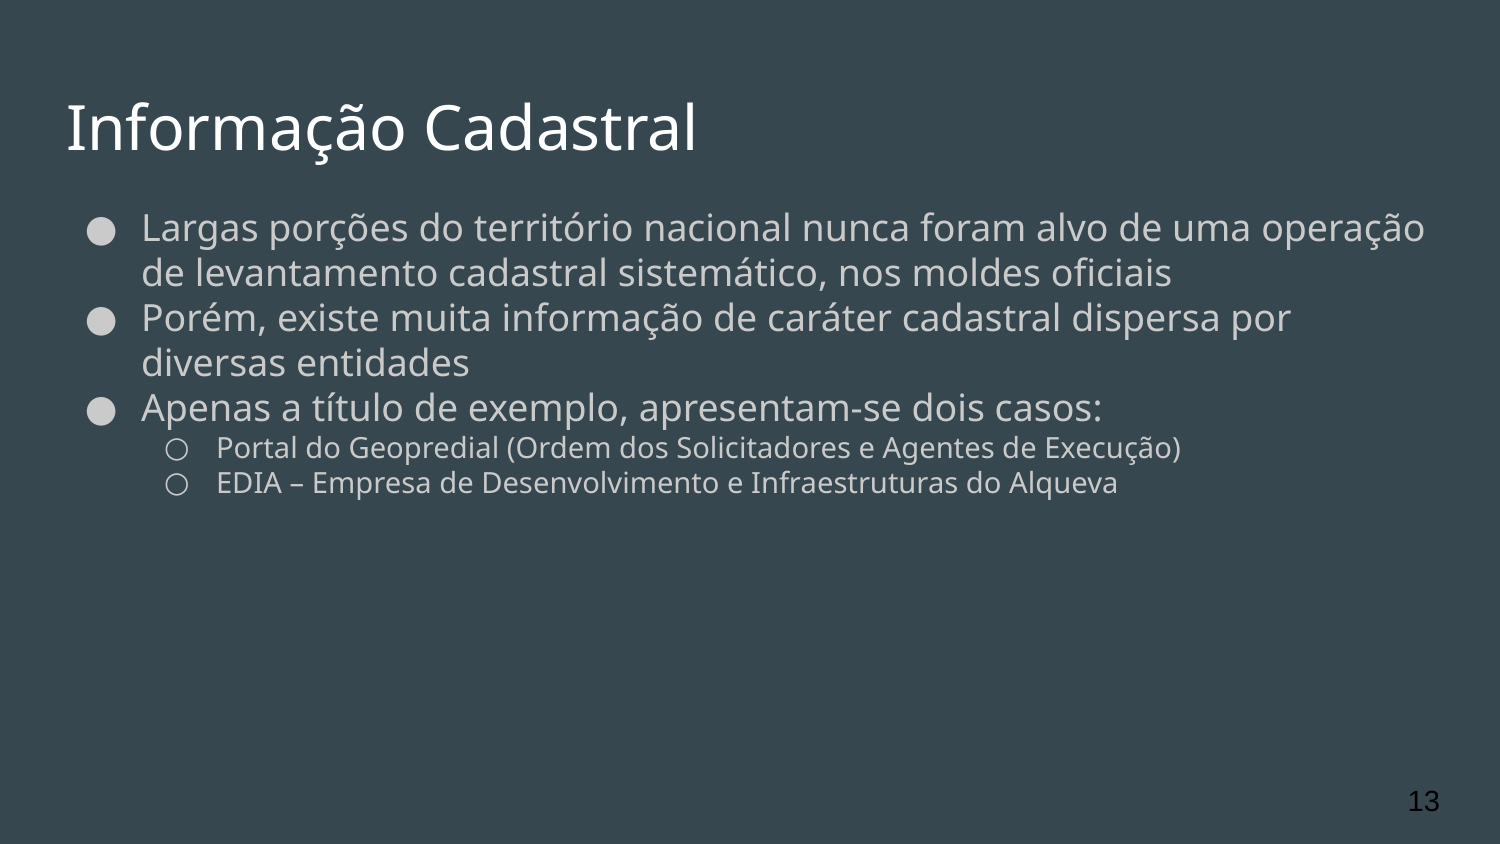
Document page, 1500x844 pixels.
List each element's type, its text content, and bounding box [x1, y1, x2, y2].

list Largas porções do território nacional nunca foram alvo de uma operação de levantamento cadastral sistemático, nos moldes oficiais Porém, existe muita informação de caráter cadastral dispersa por diversas entidades Apenas a título de exemplo, apresentam-se dois casos: Portal do Geopredial (Ordem dos Solicitadores e Agentes de Execução) EDIA – Empresa de Desenvolvimento e Infraestruturas do Alqueva [51, 189, 1449, 750]
title Informação Cadastral [51, 72, 1449, 167]
slide_number <number> [1392, 767, 1483, 833]
